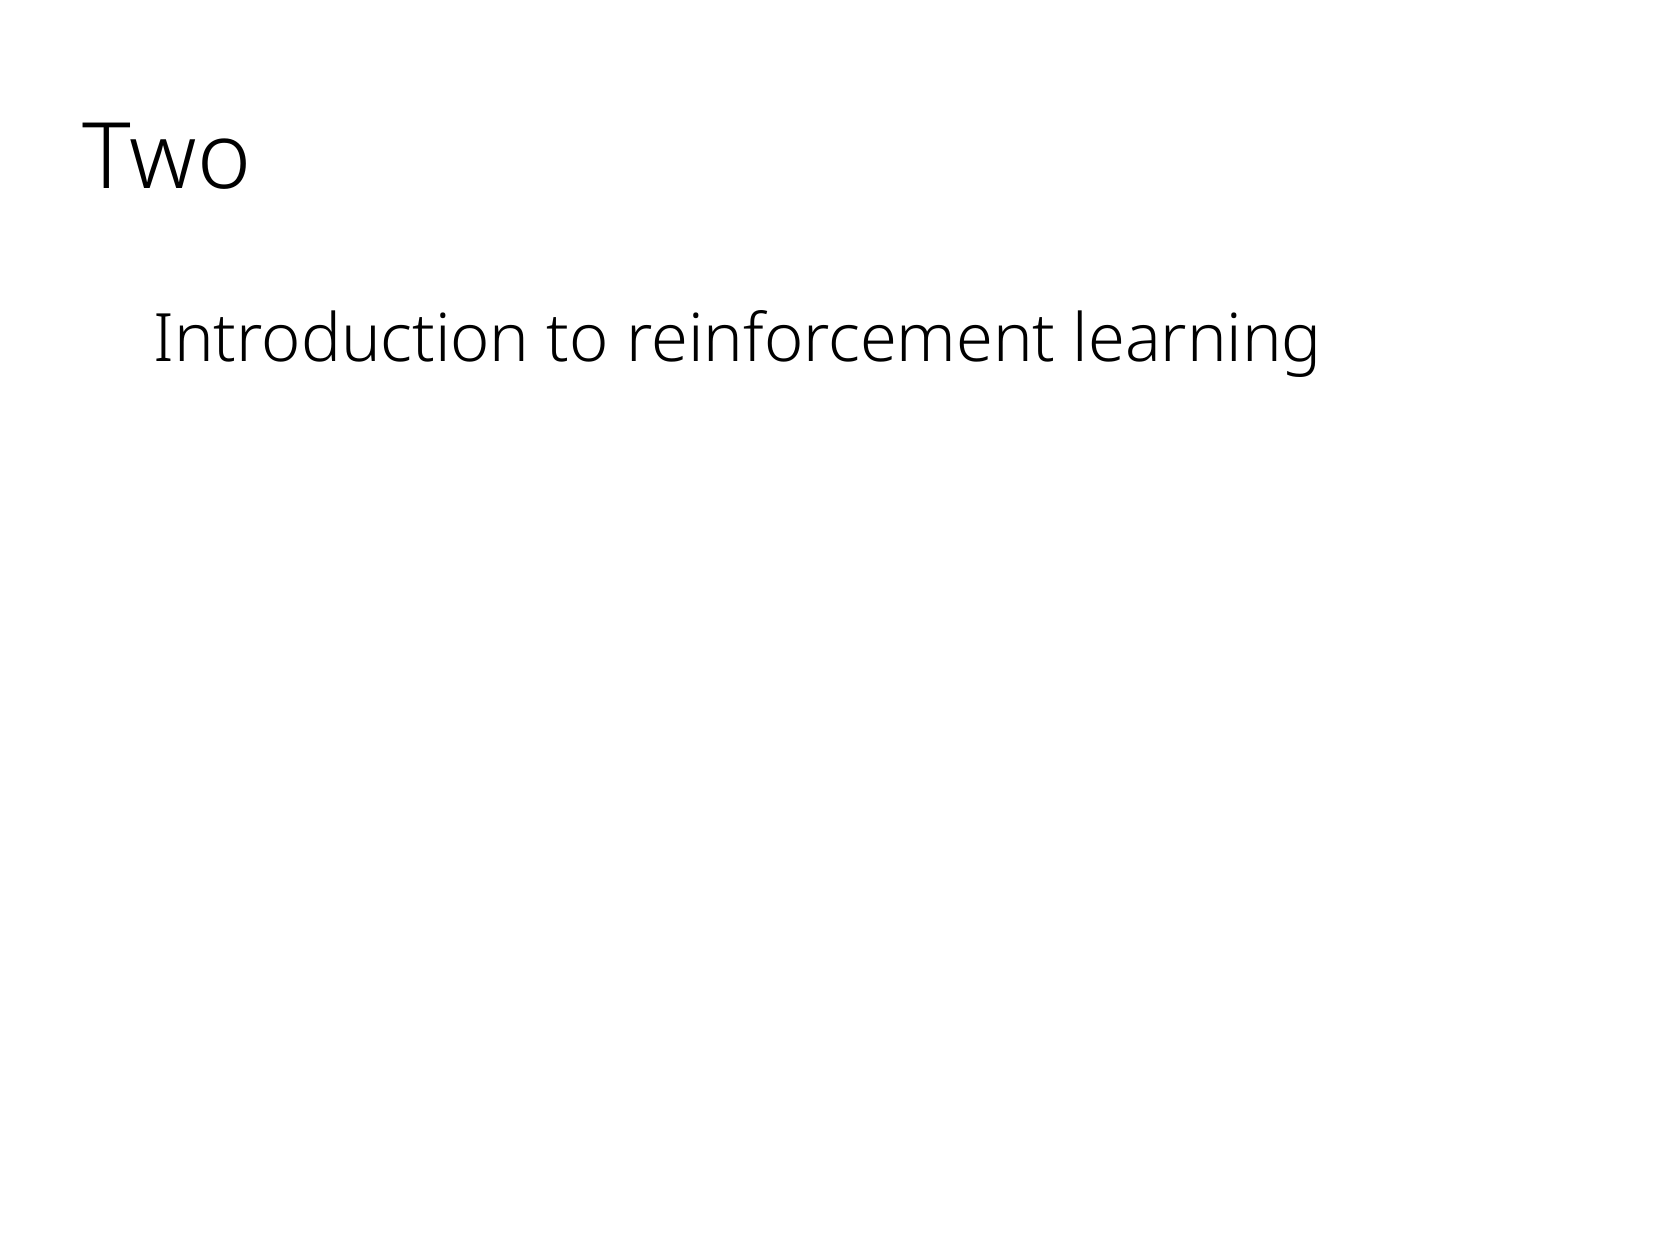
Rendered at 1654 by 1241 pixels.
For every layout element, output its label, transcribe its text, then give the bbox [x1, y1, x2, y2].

list Introduction to reinforcement learning [82, 290, 1571, 1010]
title Two [82, 49, 1571, 257]
